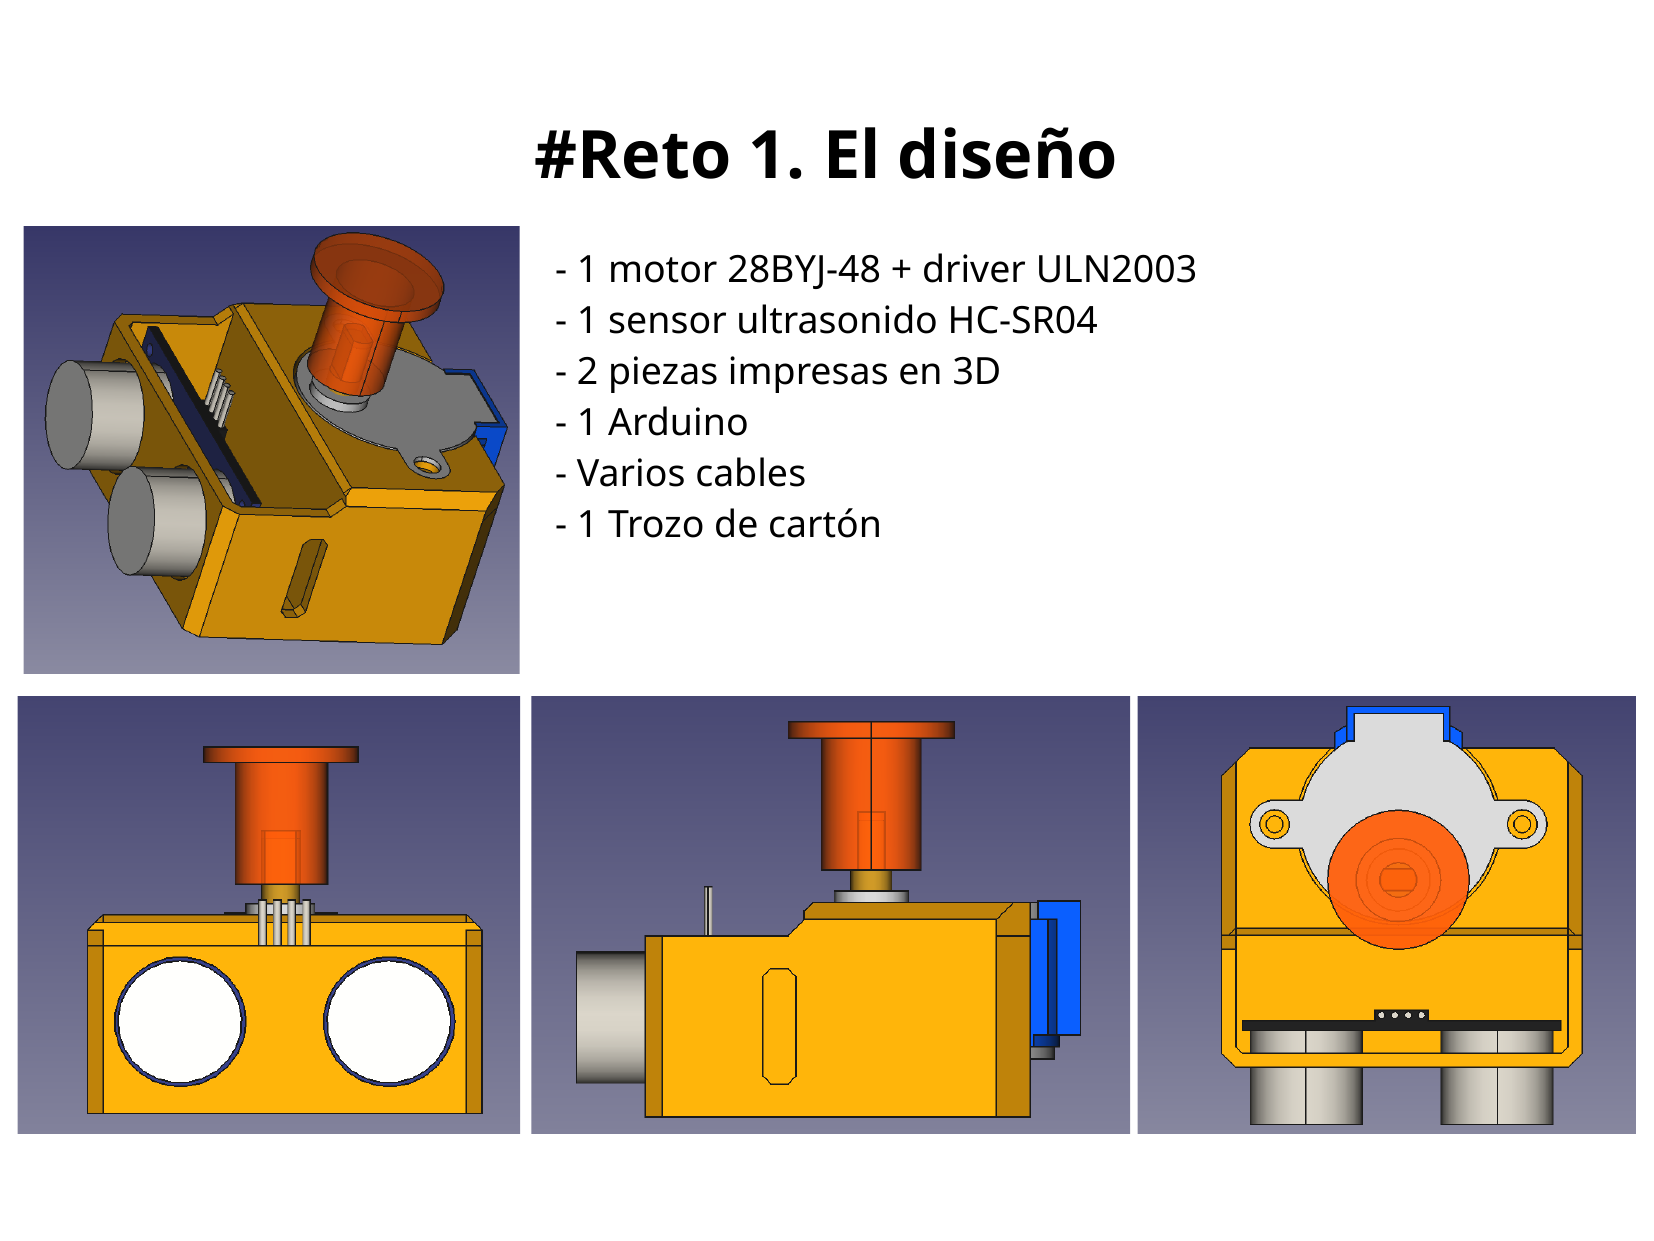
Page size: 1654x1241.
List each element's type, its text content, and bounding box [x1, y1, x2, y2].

picture [1137, 696, 1636, 1134]
picture [17, 696, 521, 1134]
picture [531, 696, 1131, 1134]
text_box - 1 motor 28BYJ-48 + driver ULN2003 - 1 sensor ultrasonido HC-SR04 - 2 piezas impresas en 3D - 1 Arduino - Varios cables - 1 Trozo de cartón [555, 259, 1371, 532]
picture [23, 226, 520, 674]
title #Reto 1. El diseño [82, 49, 1571, 257]
